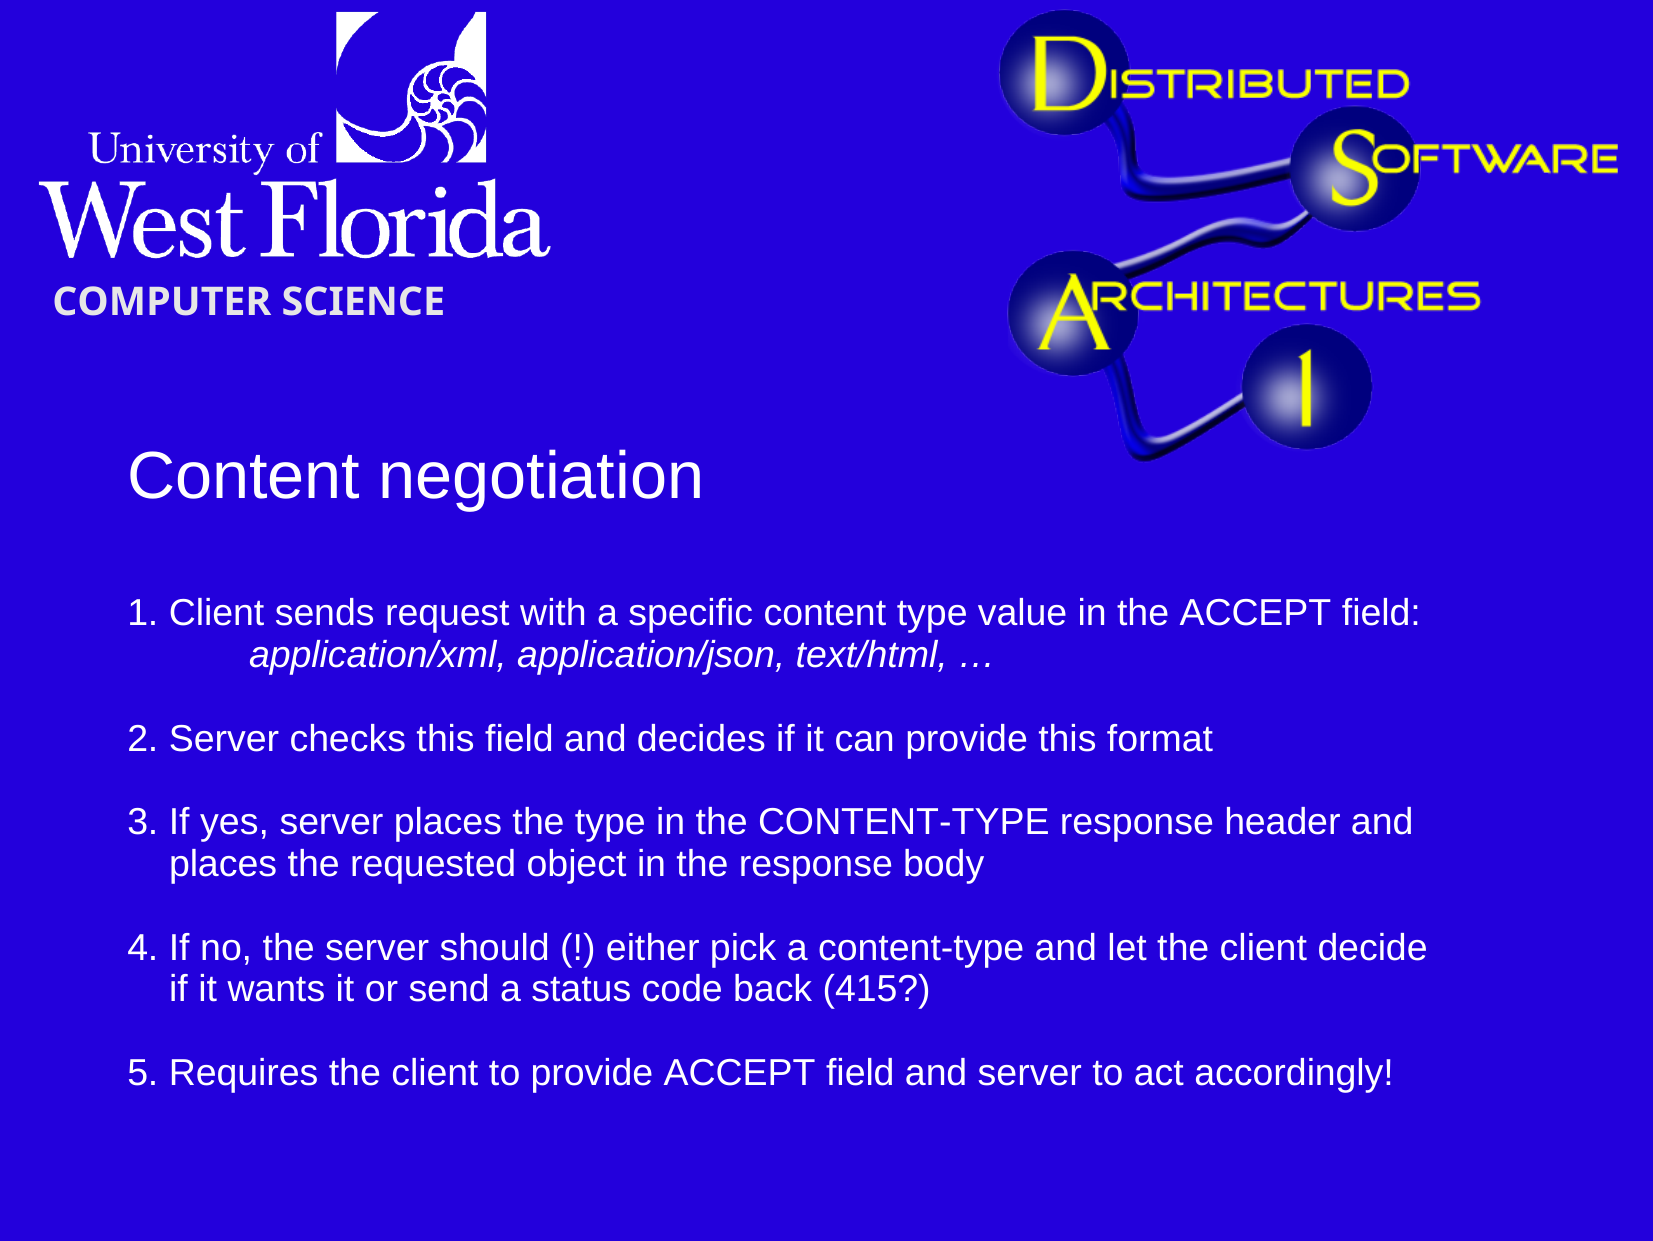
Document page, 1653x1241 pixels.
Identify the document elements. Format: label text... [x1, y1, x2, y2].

picture [37, 0, 558, 262]
text_box COMPUTER SCIENCE [37, 262, 562, 333]
text_box Content negotiation 1. Client sends request with a specific content type value in the ACCEPT field: application/xml, application/json, text/html, … 2. Server checks this field and decides if it can provide this format 3. If yes, server places the type in the CONTENT-TYPE response header and places the requested object in the response body 4. If no, the server should (!) either pick a content-type and let the client decide if it wants it or send a status code back (415?) 5. Requires the client to provide ACCEPT field and server to act accordingly! [112, 426, 1455, 731]
picture [910, 0, 1653, 506]
